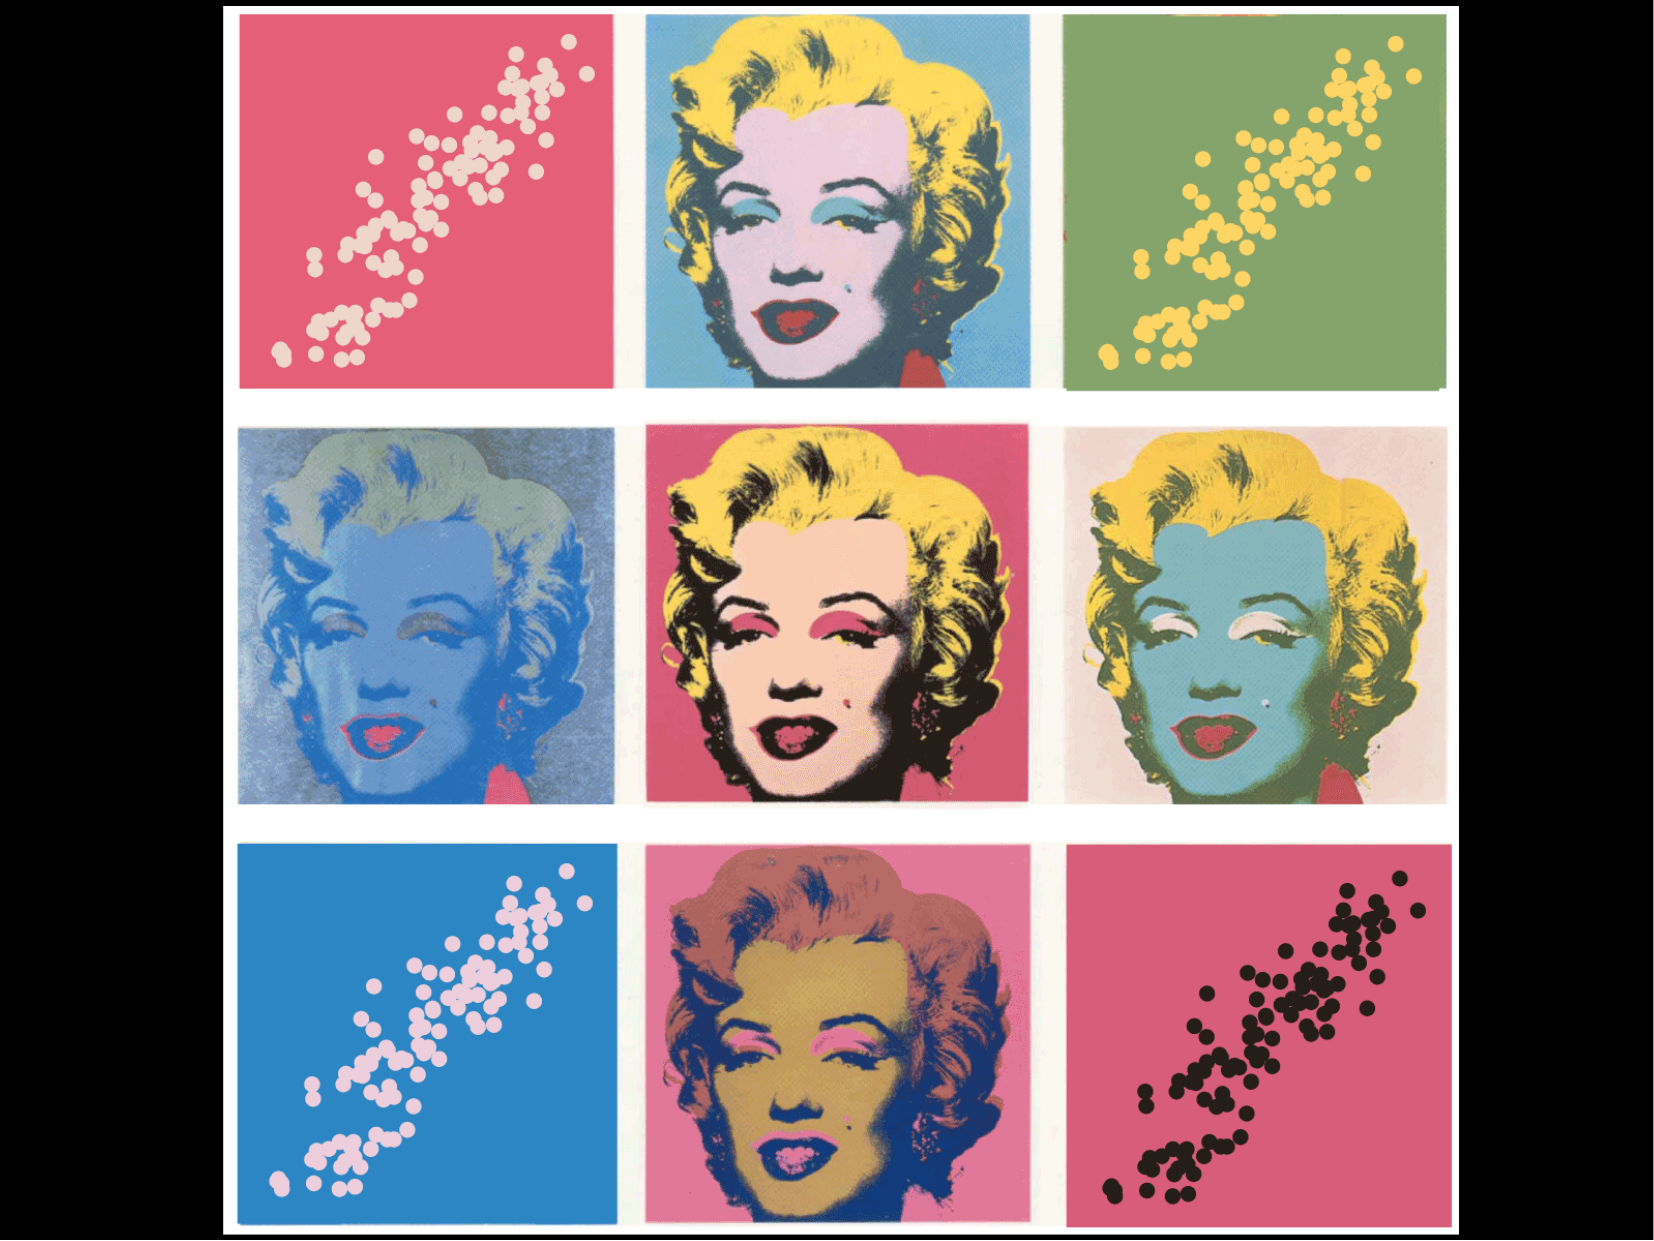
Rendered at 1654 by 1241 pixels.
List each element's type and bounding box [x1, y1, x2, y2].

picture [217, 6, 1459, 1241]
